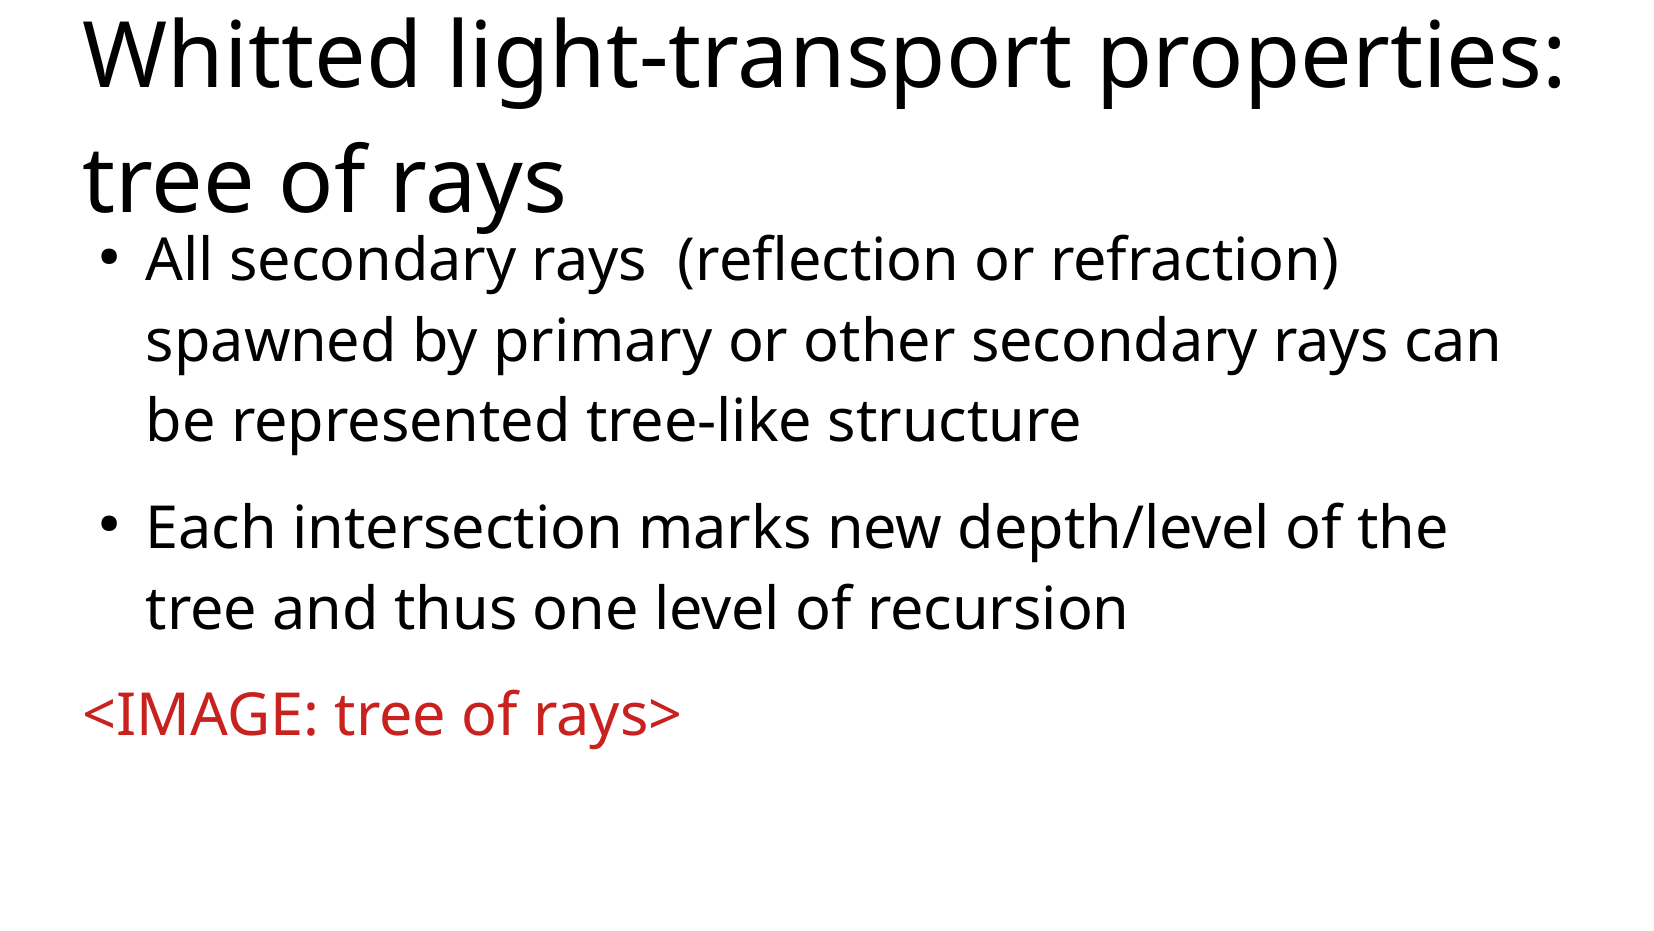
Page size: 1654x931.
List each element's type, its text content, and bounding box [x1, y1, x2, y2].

list All secondary rays (reflection or refraction) spawned by primary or other secondary rays can be represented tree-like structure Each intersection marks new depth/level of the tree and thus one level of recursion <IMAGE: tree of rays> [82, 217, 1571, 758]
title Whitted light-transport properties: tree of rays [82, 0, 1571, 217]
